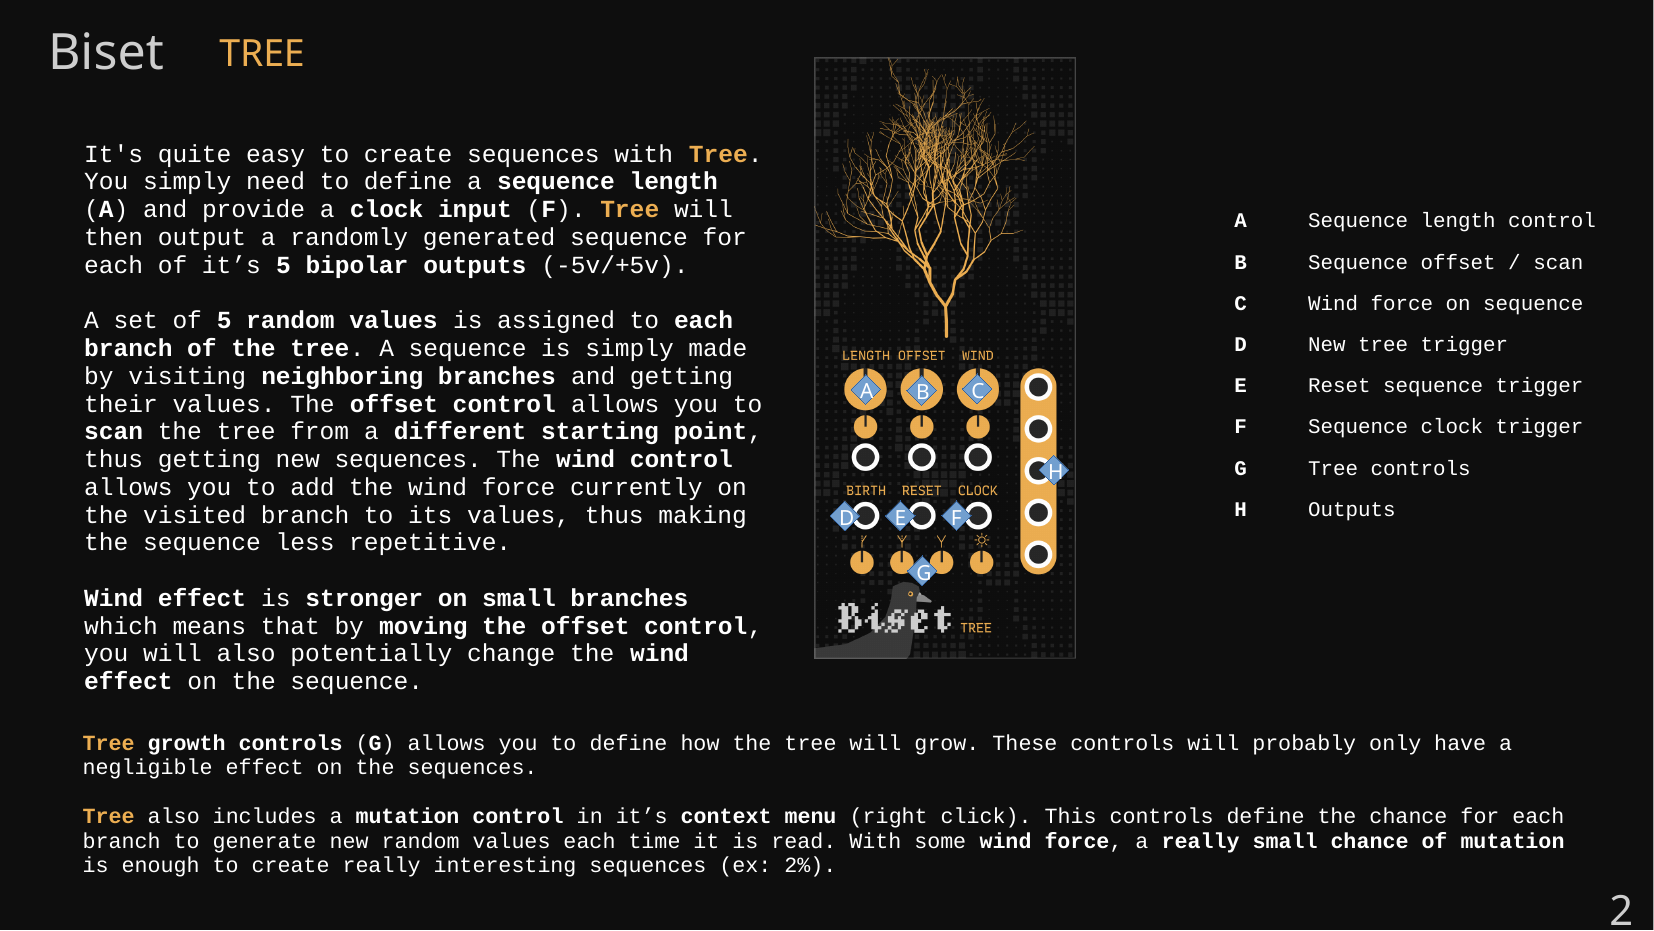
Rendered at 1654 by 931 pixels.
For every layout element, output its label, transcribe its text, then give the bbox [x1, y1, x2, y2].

text_box A [845, 369, 889, 410]
text_box 2 [1594, 873, 1654, 931]
picture [814, 57, 1076, 659]
text_box E [879, 495, 923, 536]
text_box G [901, 550, 945, 591]
list Tree growth controls (G) allows you to define how the tree will grow. These controls will probably only have a negligible effect on the sequences. Tree also includes a mutation control in it’s context menu (right click). This controls define the chance for each branch to generate new random values each time it is read. With some wind force, a really small chance of mutation is enough to create really interesting sequences (ex: 2%). [82, 732, 1571, 880]
text_box D [824, 495, 868, 536]
text_box F [936, 495, 979, 536]
text_box TREE [204, 19, 393, 80]
text_box H [1033, 449, 1077, 490]
title Biset [5, 23, 207, 77]
text_box B [901, 370, 944, 411]
list A Sequence length control B Sequence offset / scan C Wind force on sequence D New tree trigger E Reset sequence trigger F Sequence clock trigger G Tree controls H Outputs [1234, 210, 1648, 745]
text_box C [956, 368, 999, 409]
list It's quite easy to create sequences with Tree. You simply need to define a sequence length (A) and provide a clock input (F). Tree will then output a randomly generated sequence for each of it’s 5 bipolar outputs (-5v/+5v). A set of 5 random values is assigned to each branch of the tree. A sequence is simply made by visiting neighboring branches and getting their values. The offset control allows you to scan the tree from a different starting point, thus getting new sequences. The wind control allows you to add the wind force currently on the visited branch to its values, thus making the sequence less repetitive. Wind effect is stronger on small branches which means that by moving the offset control, you will also potentially change the wind effect on the sequence. [84, 141, 768, 703]
